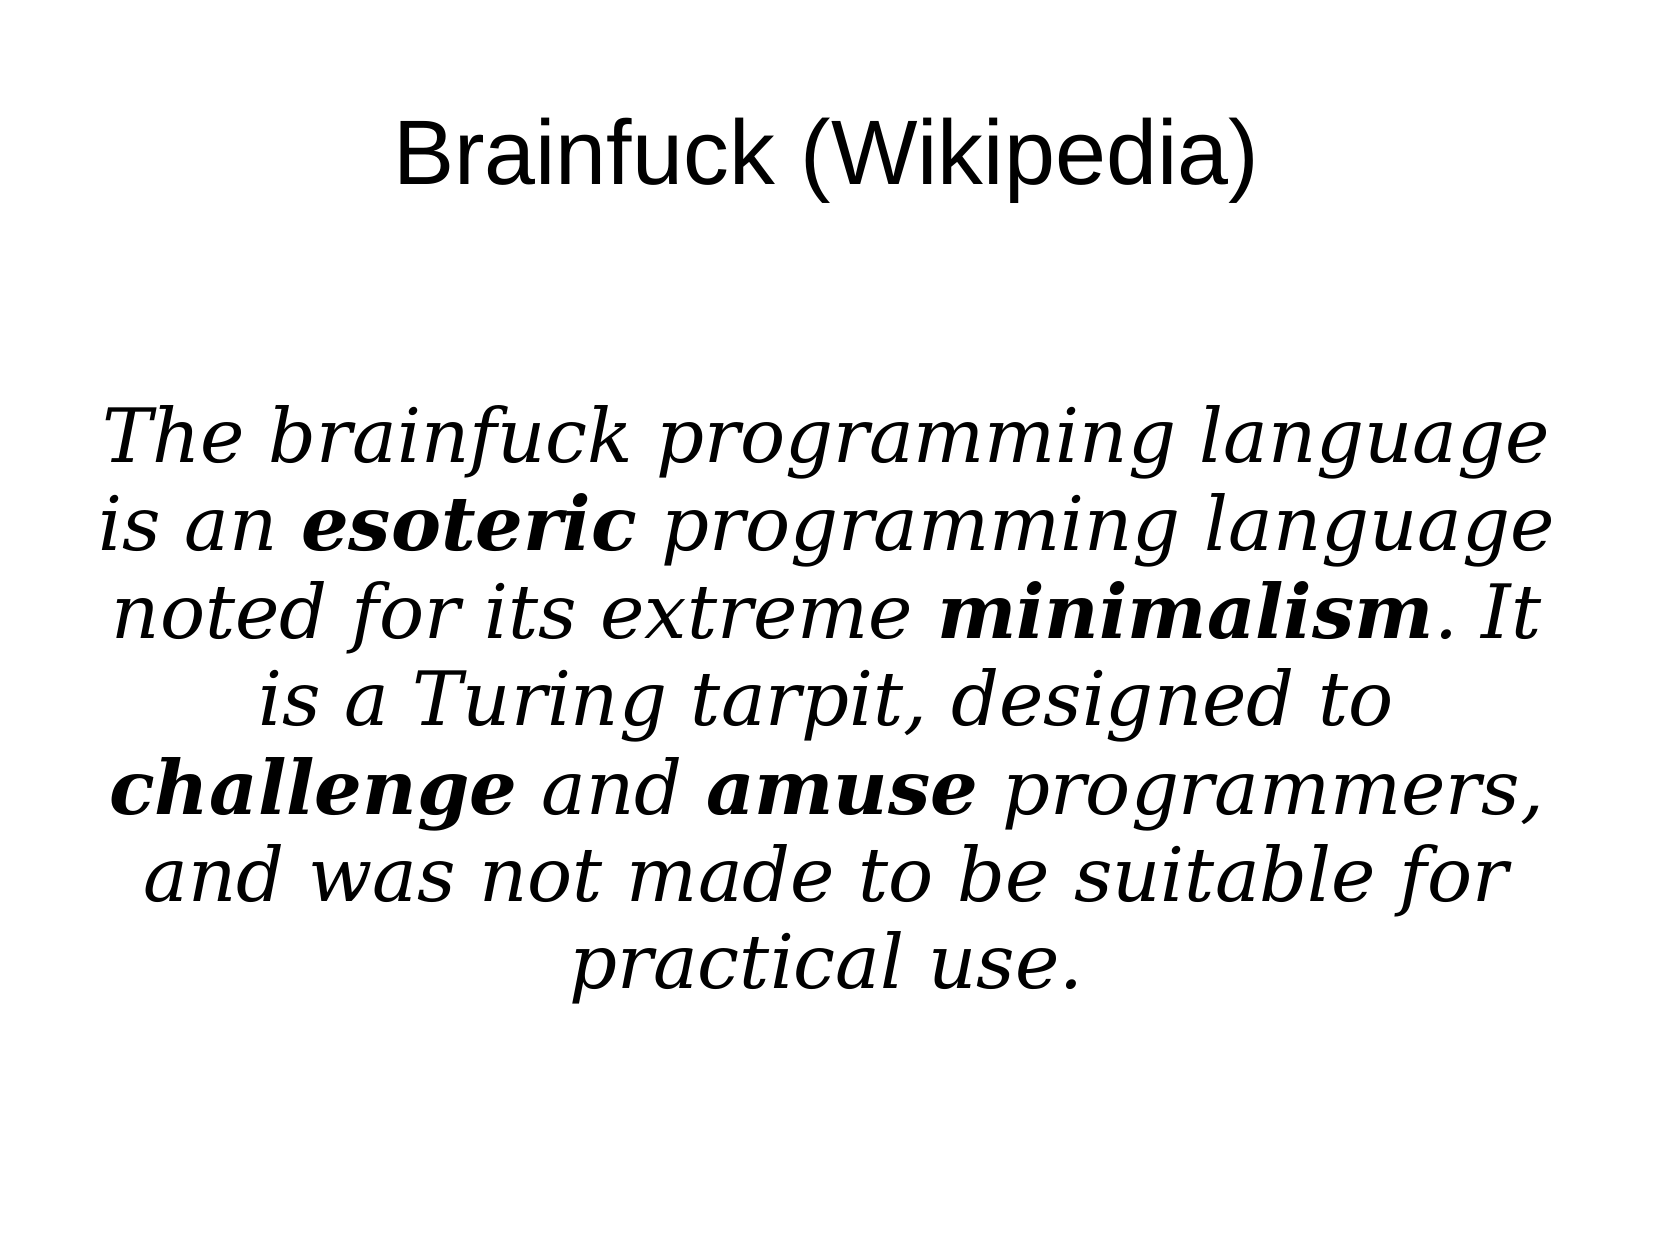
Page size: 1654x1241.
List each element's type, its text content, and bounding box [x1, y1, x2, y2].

subtitle The brainfuck programming language is an esoteric programming language noted for its extreme minimalism. It is a Turing tarpit, designed to challenge and amuse programmers, and was not made to be suitable for practical use. [82, 290, 1571, 1109]
title Brainfuck (Wikipedia) [82, 49, 1571, 257]
